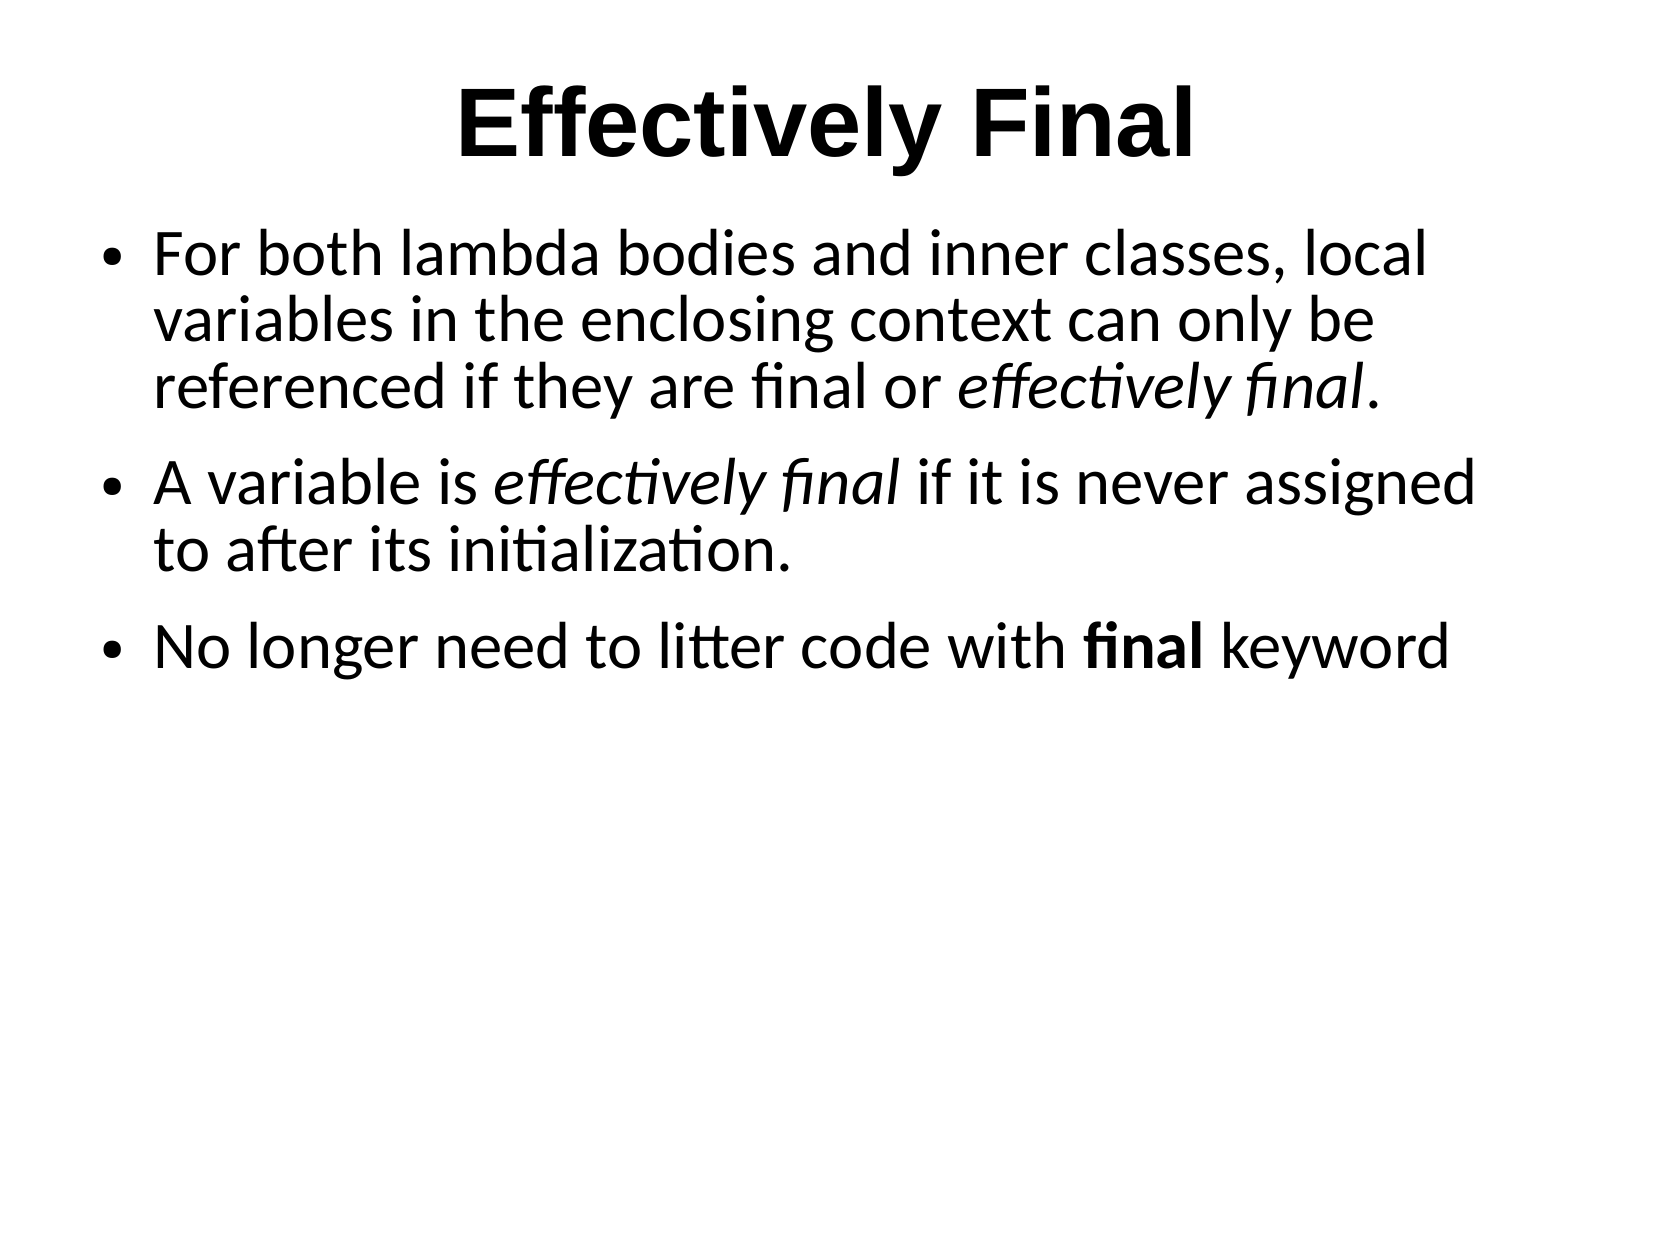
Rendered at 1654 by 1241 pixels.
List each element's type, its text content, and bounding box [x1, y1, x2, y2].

title Effectively Final [82, 49, 1571, 196]
list For both lambda bodies and inner classes, local variables in the enclosing context can only be referenced if they are final or effectively final. A variable is effectively final if it is never assigned to after its initialization. No longer need to litter code with final keyword [82, 225, 1538, 1186]
